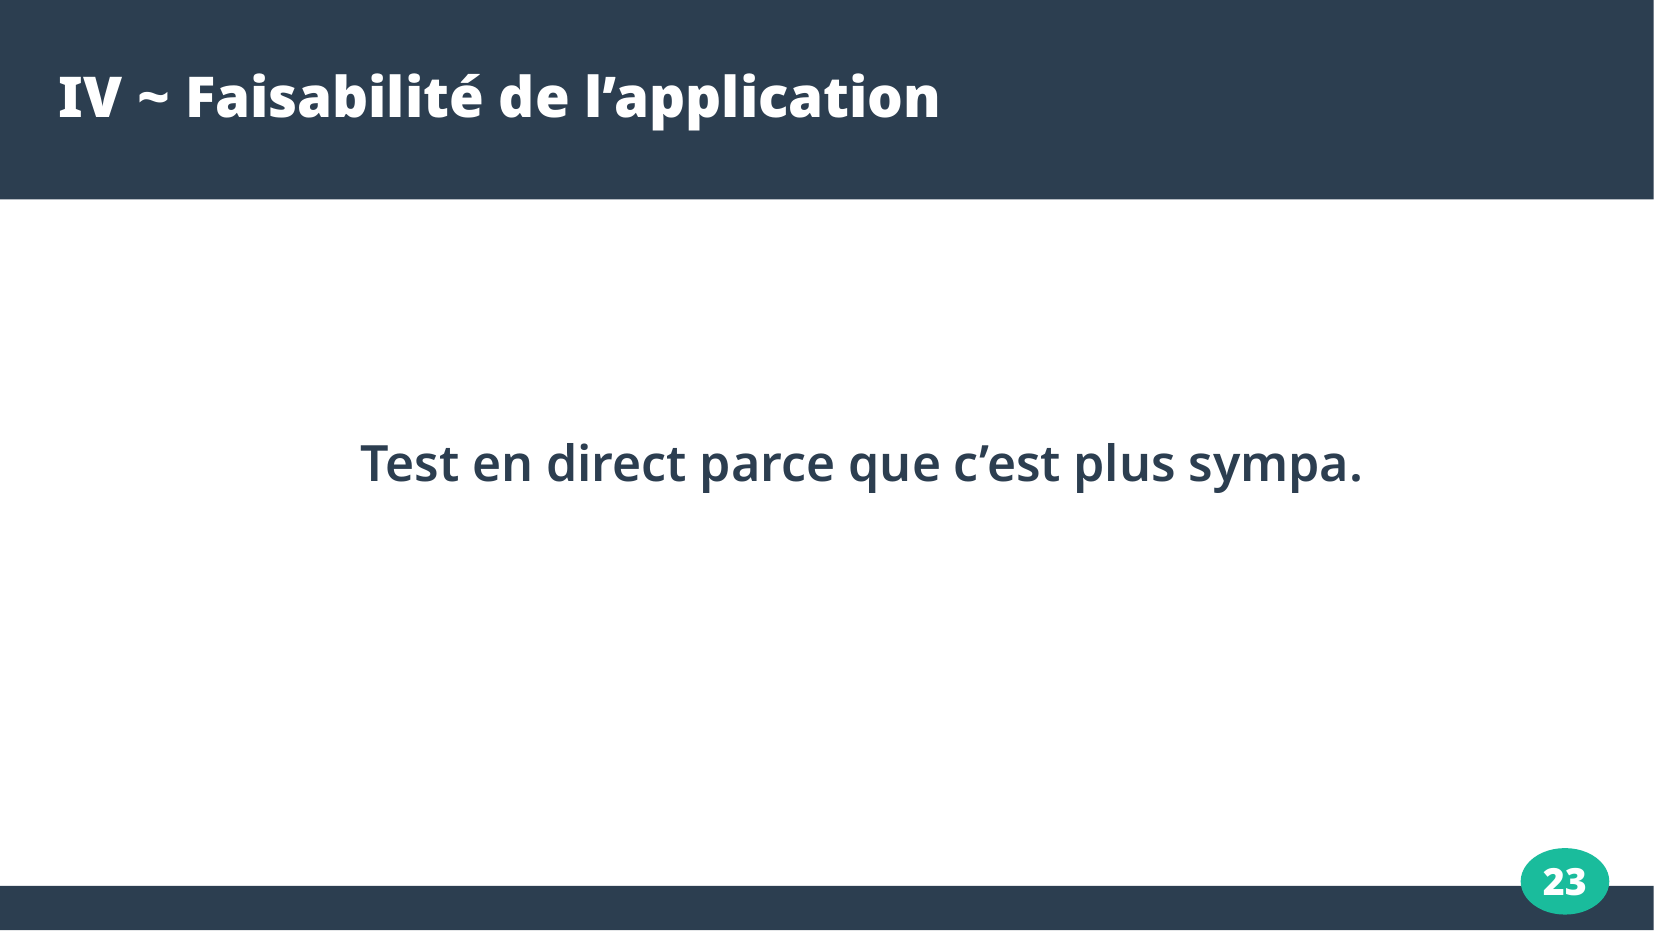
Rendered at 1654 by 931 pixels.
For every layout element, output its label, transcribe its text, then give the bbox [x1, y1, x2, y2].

title IV ~ Faisabilité de l’application [59, 37, 1595, 155]
list Test en direct parce que c’est plus sympa. [0, 427, 1654, 503]
